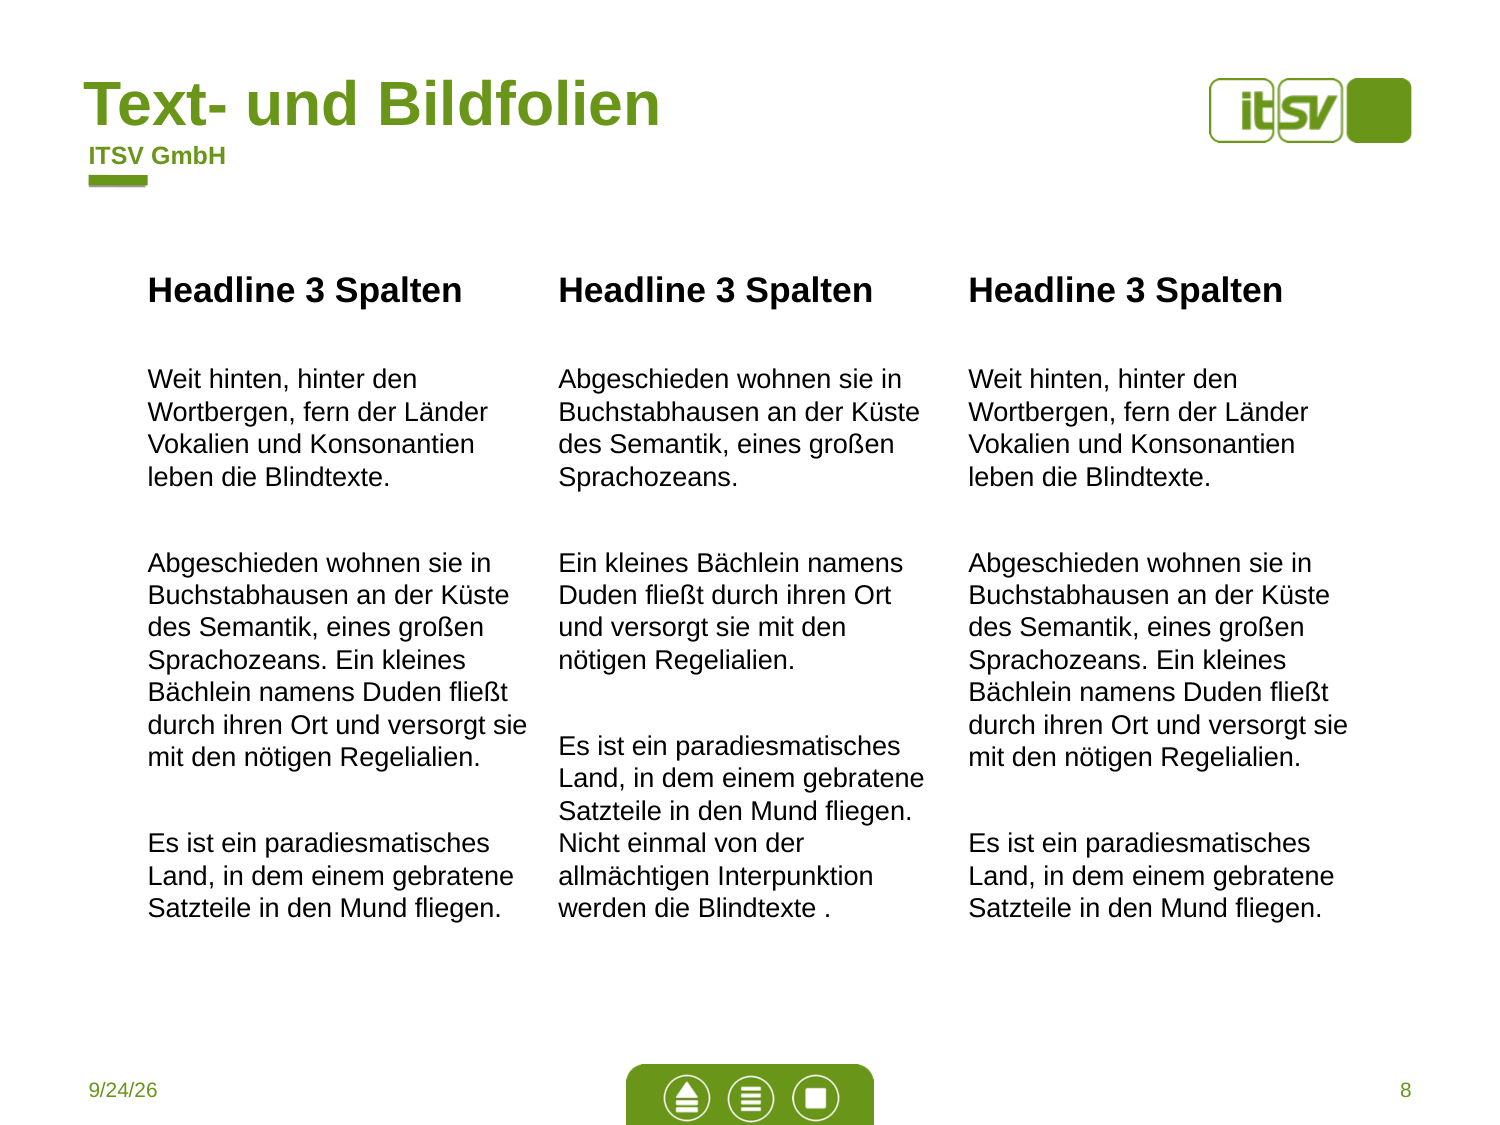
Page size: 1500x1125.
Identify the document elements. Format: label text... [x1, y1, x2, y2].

list Weit hinten, hinter den Wortbergen, fern der Länder Vokalien und Konsonantien leben die Blindtexte. Abgeschieden wohnen sie in Buchstabhausen an der Küste des Semantik, eines großen Sprachozeans. Ein kleines Bächlein namens Duden fließt durch ihren Ort und versorgt sie mit den nötigen Regelialien. Es ist ein paradiesmatisches Land, in dem einem gebratene Satzteile in den Mund fliegen. [968, 361, 1353, 929]
picture [1209, 78, 1412, 143]
list Weit hinten, hinter den Wortbergen, fern der Länder Vokalien und Konsonantien leben die Blindtexte. Abgeschieden wohnen sie in Buchstabhausen an der Küste des Semantik, eines großen Sprachozeans. Ein kleines Bächlein namens Duden fließt durch ihren Ort und versorgt sie mit den nötigen Regelialien. Es ist ein paradiesmatisches Land, in dem einem gebratene Satzteile in den Mund fliegen. [147, 361, 532, 929]
list Headline 3 Spalten [968, 267, 1353, 311]
list Headline 3 Spalten [147, 267, 532, 311]
picture [626, 1064, 874, 1125]
list Headline 3 Spalten [558, 267, 943, 311]
title Text- und Bildfolien [83, 62, 1197, 139]
list Abgeschieden wohnen sie in Buchstabhausen an der Küste des Semantik, eines großen Sprachozeans. Ein kleines Bächlein namens Duden fließt durch ihren Ort und versorgt sie mit den nötigen Regelialien. Es ist ein paradiesmatisches Land, in dem einem gebratene Satzteile in den Mund fliegen. Nicht einmal von der allmächtigen Interpunktion werden die Blindtexte . [558, 361, 943, 929]
slide_number 2/24/20 [88, 1076, 425, 1115]
slide_number <number> [1074, 1076, 1412, 1115]
